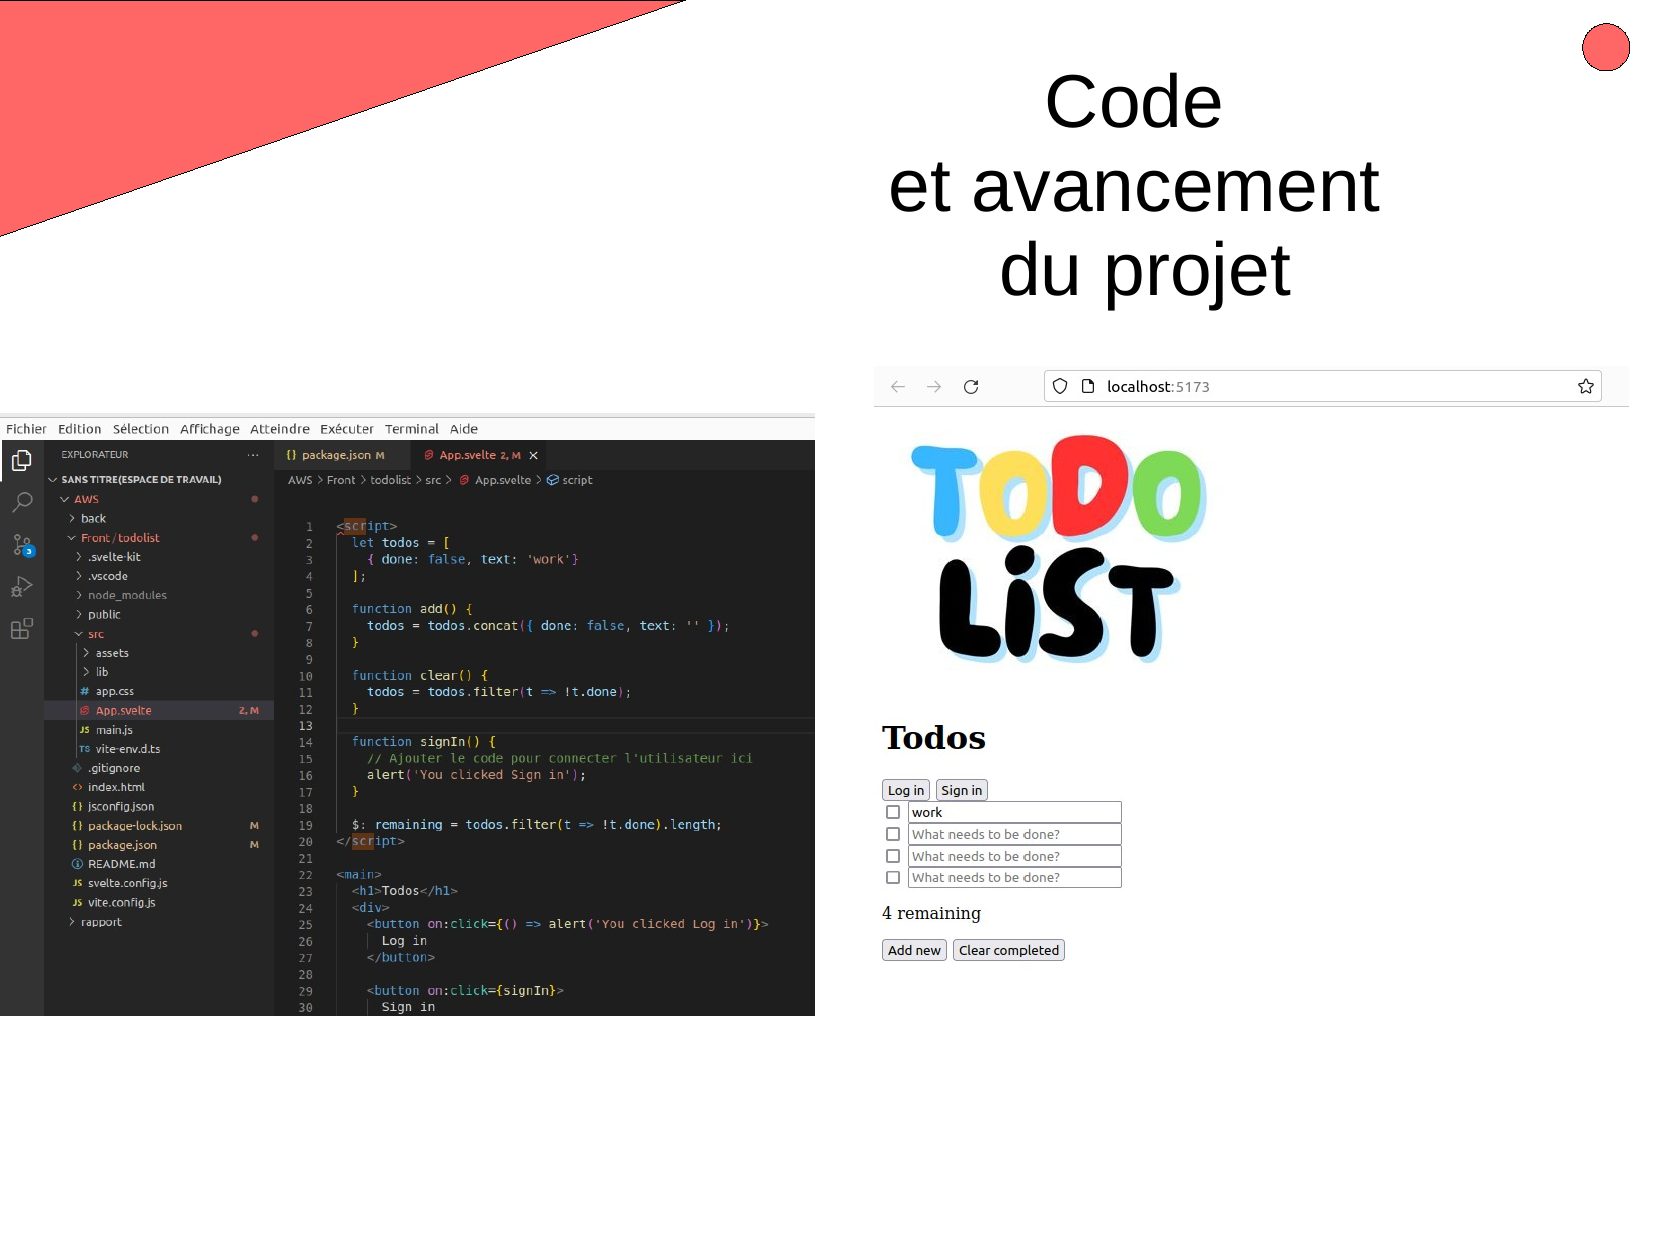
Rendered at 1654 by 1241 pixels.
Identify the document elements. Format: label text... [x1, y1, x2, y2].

picture [0, 413, 815, 1016]
picture [874, 366, 1629, 1041]
text_box Code et avancement du projet [874, 52, 1417, 319]
text_box [0, 0, 686, 237]
text_box [1582, 23, 1630, 71]
